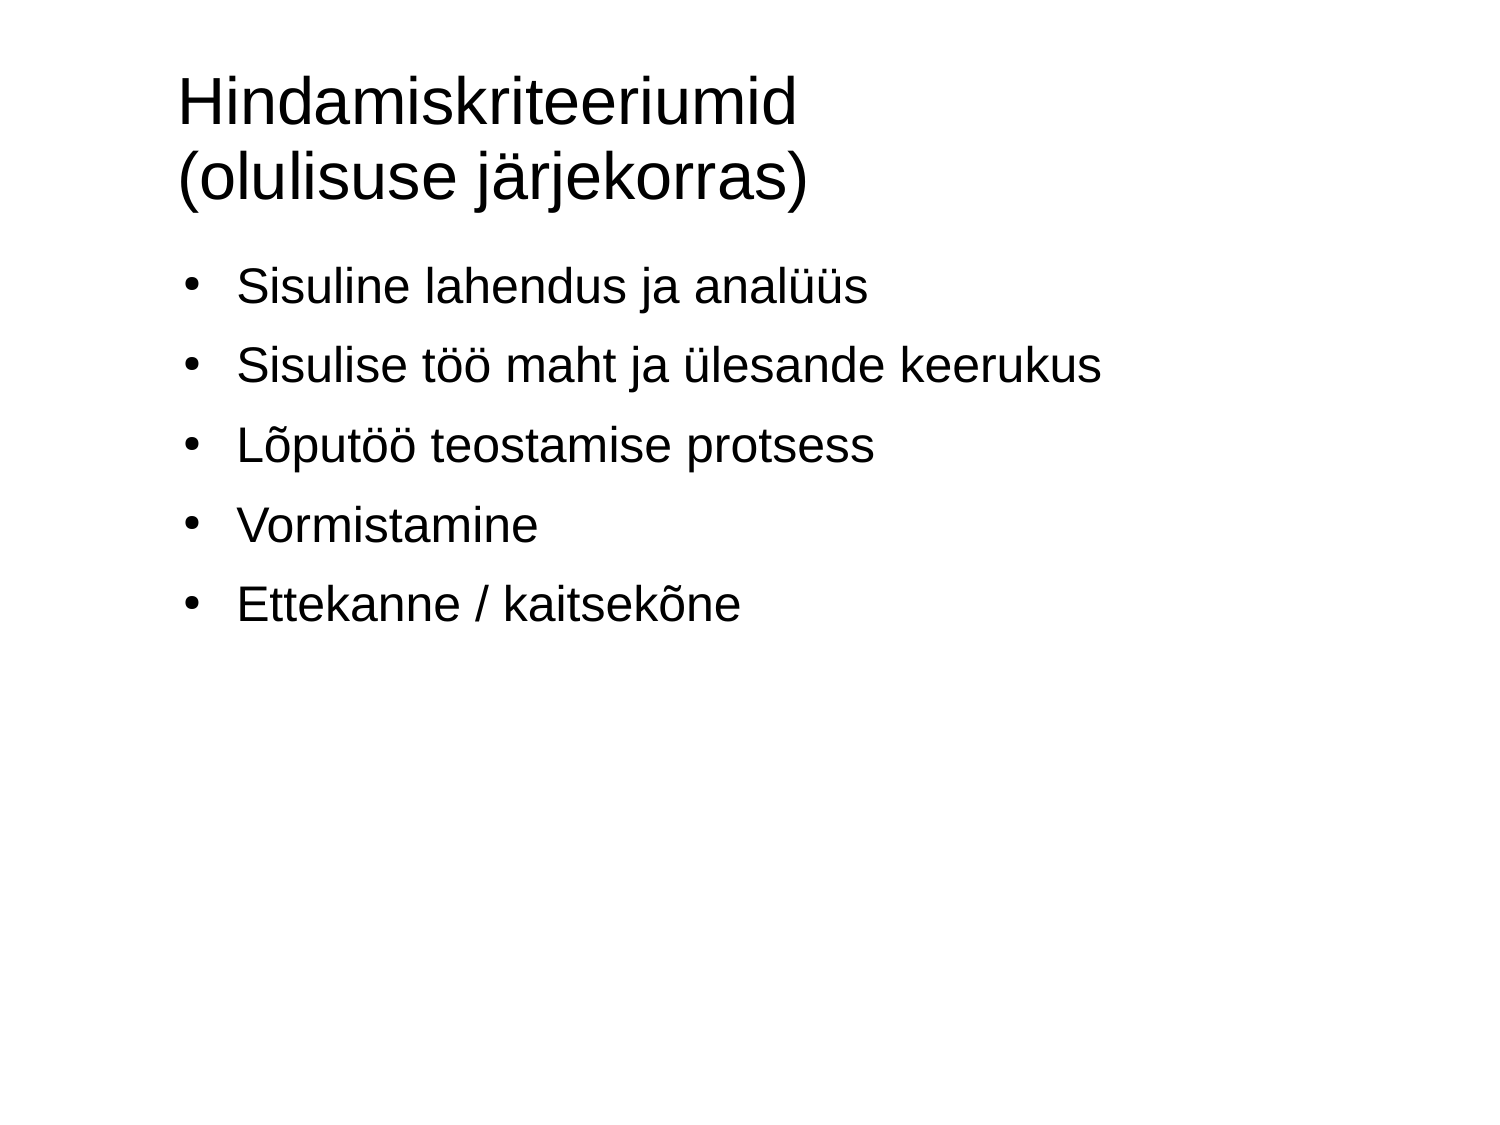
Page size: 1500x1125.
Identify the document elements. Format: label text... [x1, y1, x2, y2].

list Sisuline lahendus ja analüüs Sisulise töö maht ja ülesande keerukus Lõputöö teostamise protsess Vormistamine Ettekanne / kaitsekõne [165, 263, 1361, 1049]
title Hindamiskriteeriumid (olulisuse järjekorras) [177, 44, 1361, 233]
